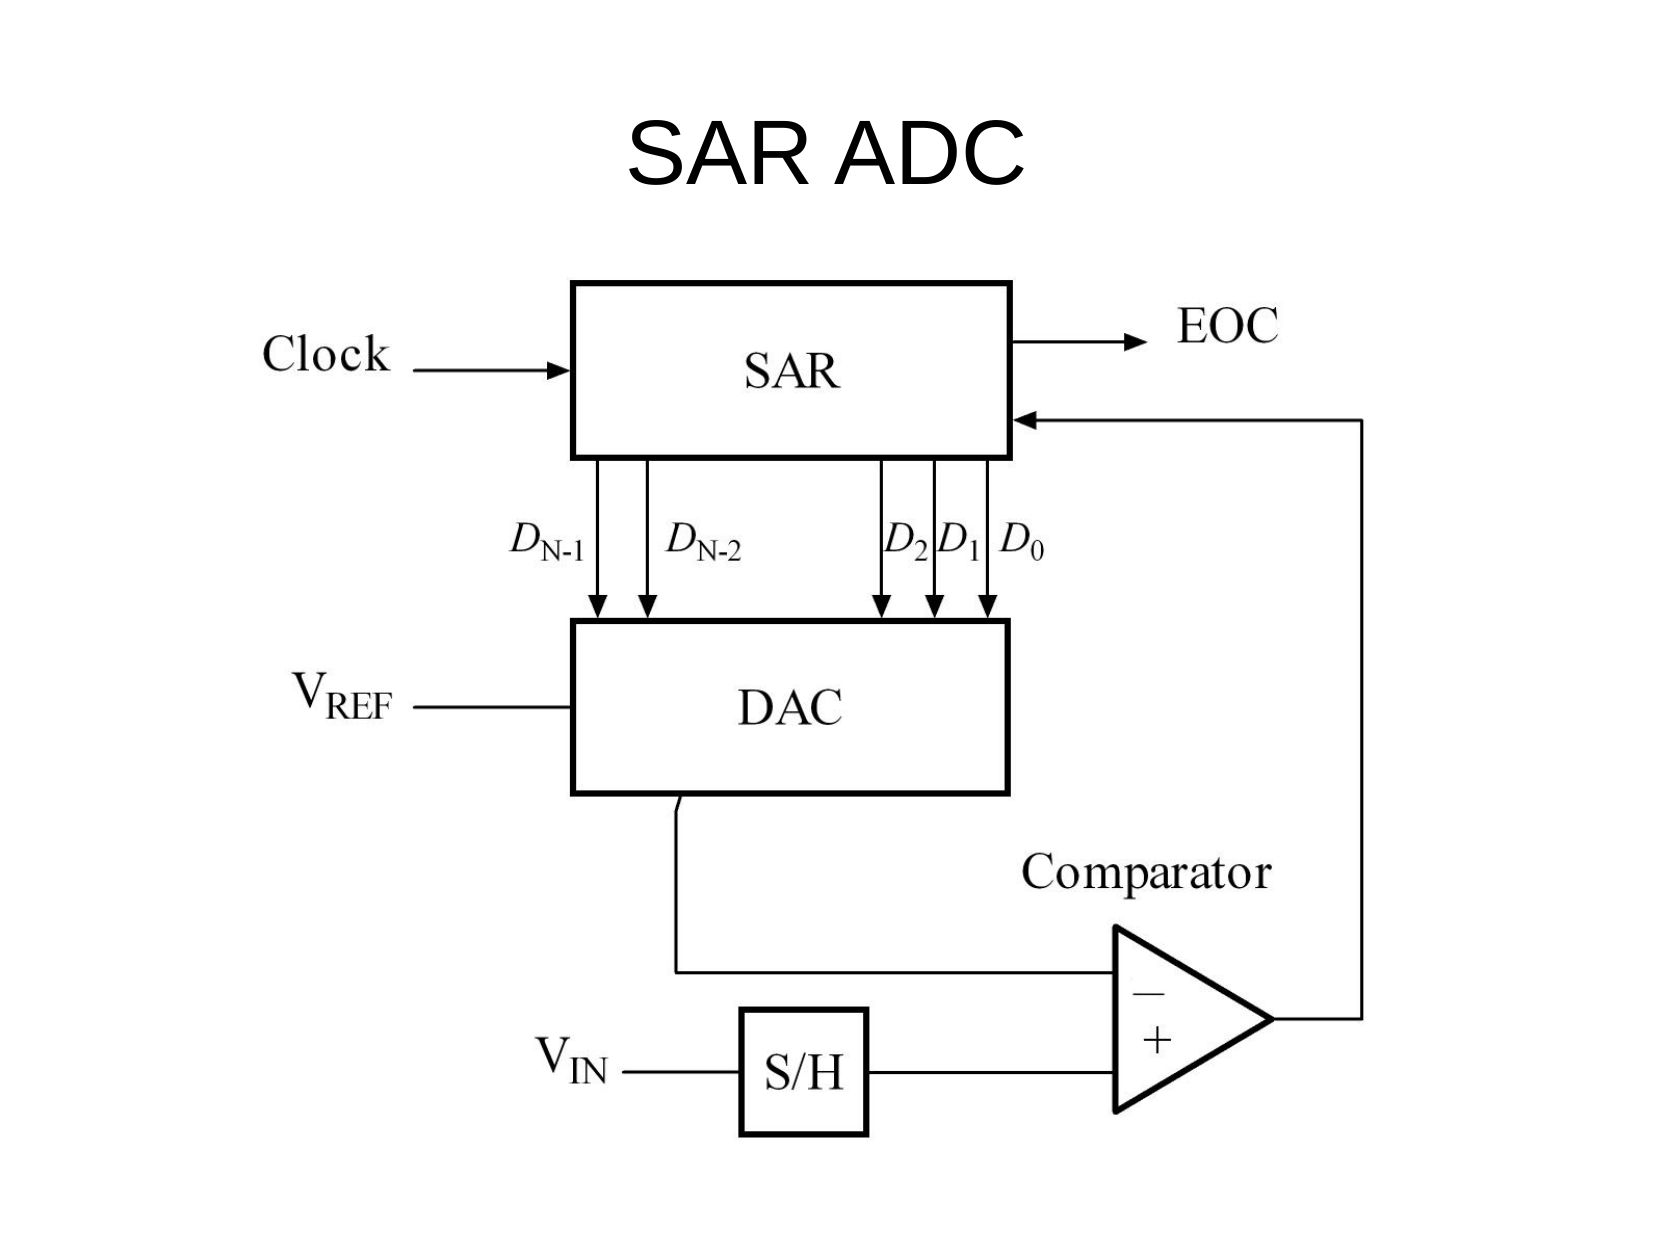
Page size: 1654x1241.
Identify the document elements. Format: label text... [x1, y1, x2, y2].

title SAR ADC [82, 49, 1571, 257]
picture [259, 252, 1380, 1150]
